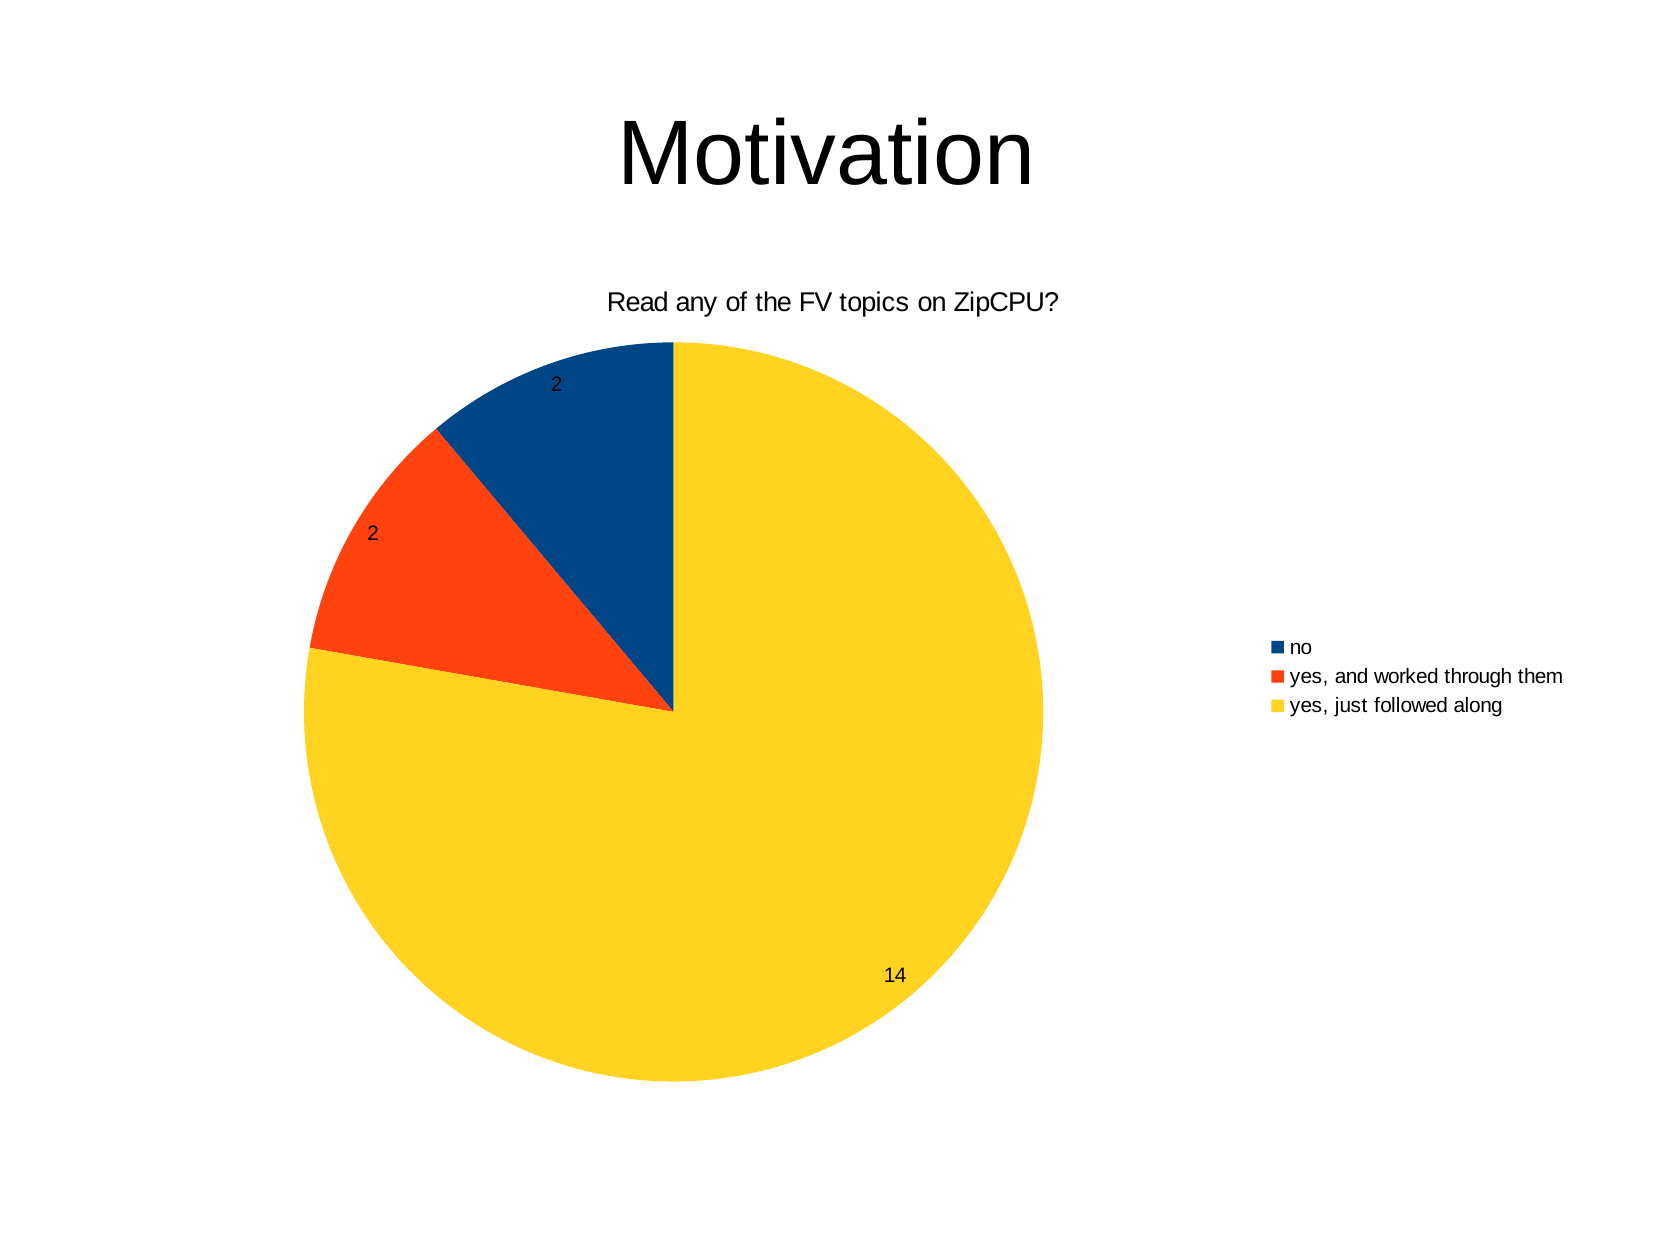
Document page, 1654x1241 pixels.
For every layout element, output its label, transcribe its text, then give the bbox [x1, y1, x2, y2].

title Motivation [82, 49, 1571, 254]
chart [82, 254, 1583, 1099]
